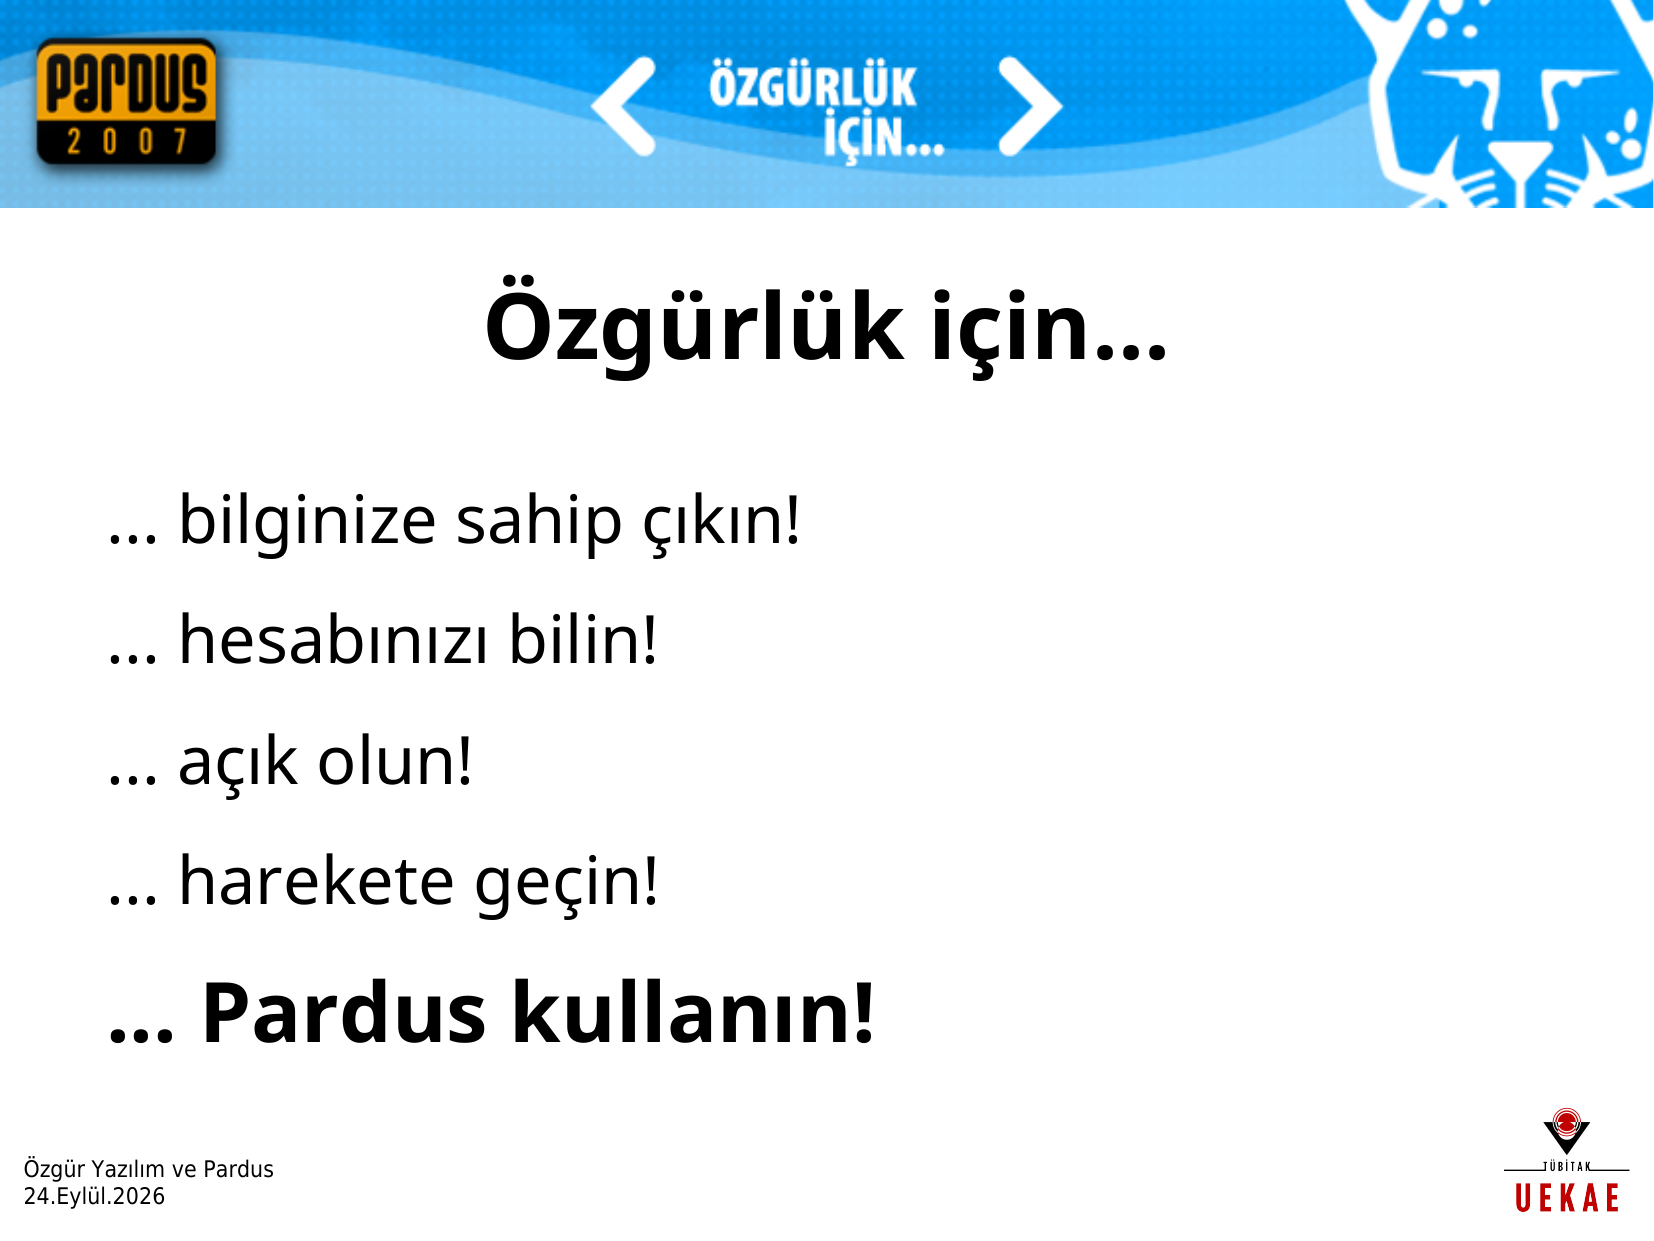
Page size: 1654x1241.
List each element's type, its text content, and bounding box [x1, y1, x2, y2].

title Özgürlük için... [82, 220, 1571, 428]
list ... bilginize sahip çıkın! ... hesabınızı bilin! ... açık olun! ... harekete geçin! ... Pardus kullanın! [88, 472, 1571, 1109]
picture [1500, 1104, 1634, 1215]
picture [0, 0, 1654, 208]
